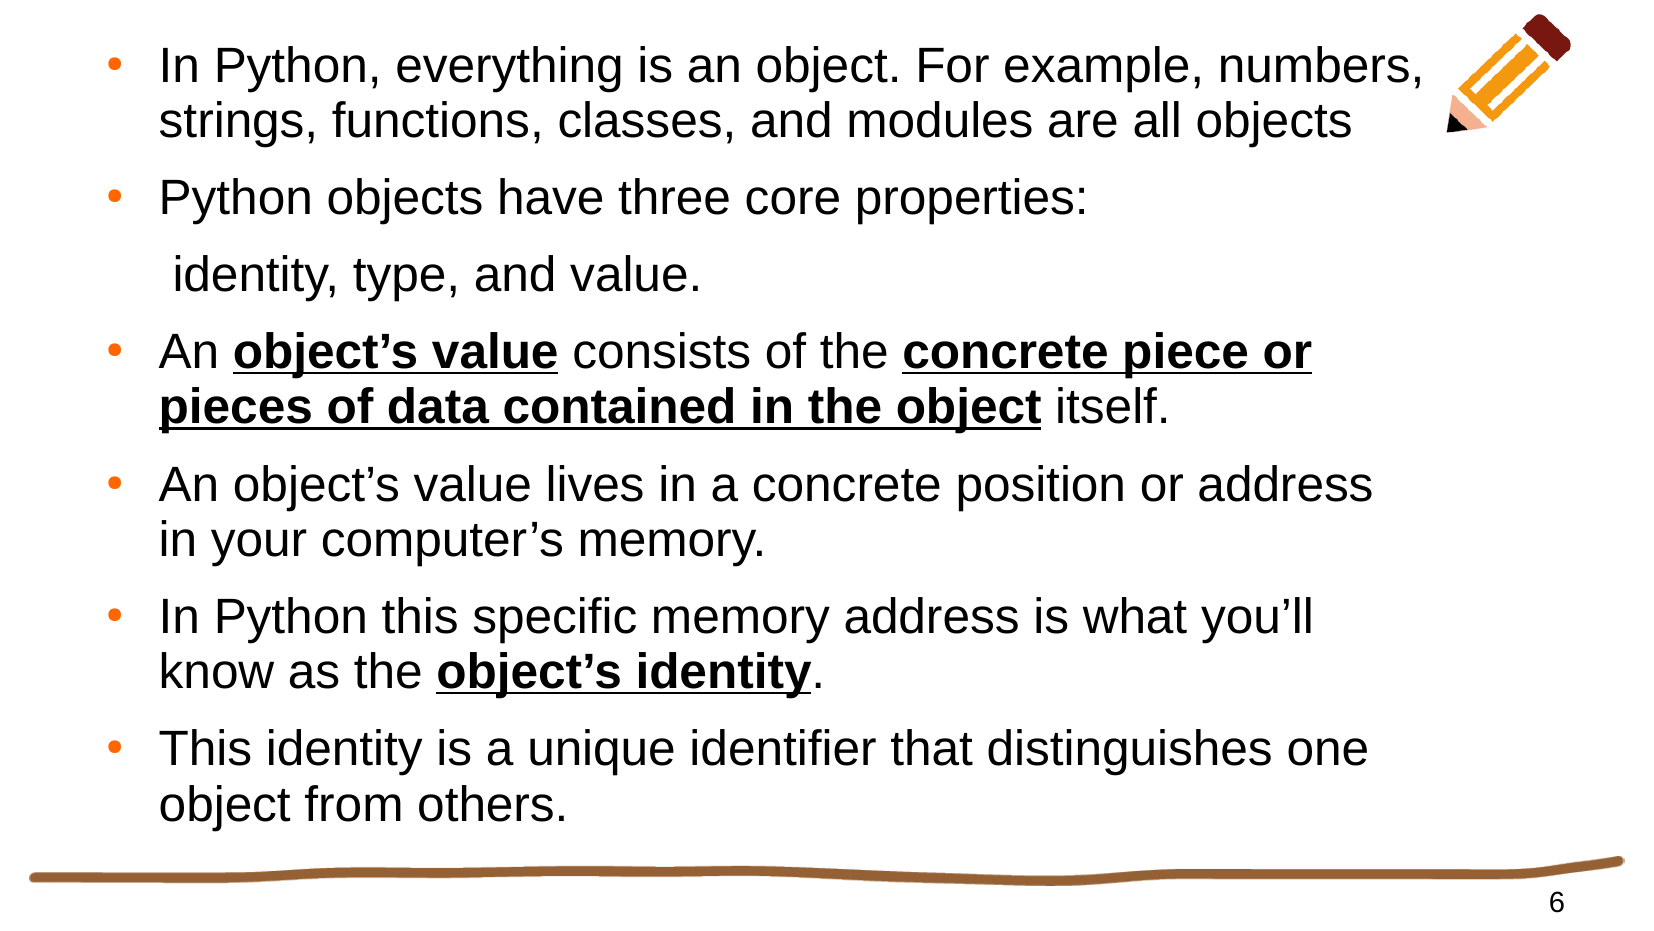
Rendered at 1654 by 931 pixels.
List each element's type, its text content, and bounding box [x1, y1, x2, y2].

list In Python, everything is an object. For example, numbers, strings, functions, classes, and modules are all objects Python objects have three core properties: identity, type, and value. An object’s value consists of the concrete piece or pieces of data contained in the object itself. An object’s value lives in a concrete position or address in your computer’s memory. In Python this specific memory address is what you’ll know as the object’s identity. This identity is a unique identifier that distinguishes one object from others. [88, 37, 1426, 857]
picture [1446, 14, 1571, 133]
picture [29, 856, 1625, 886]
